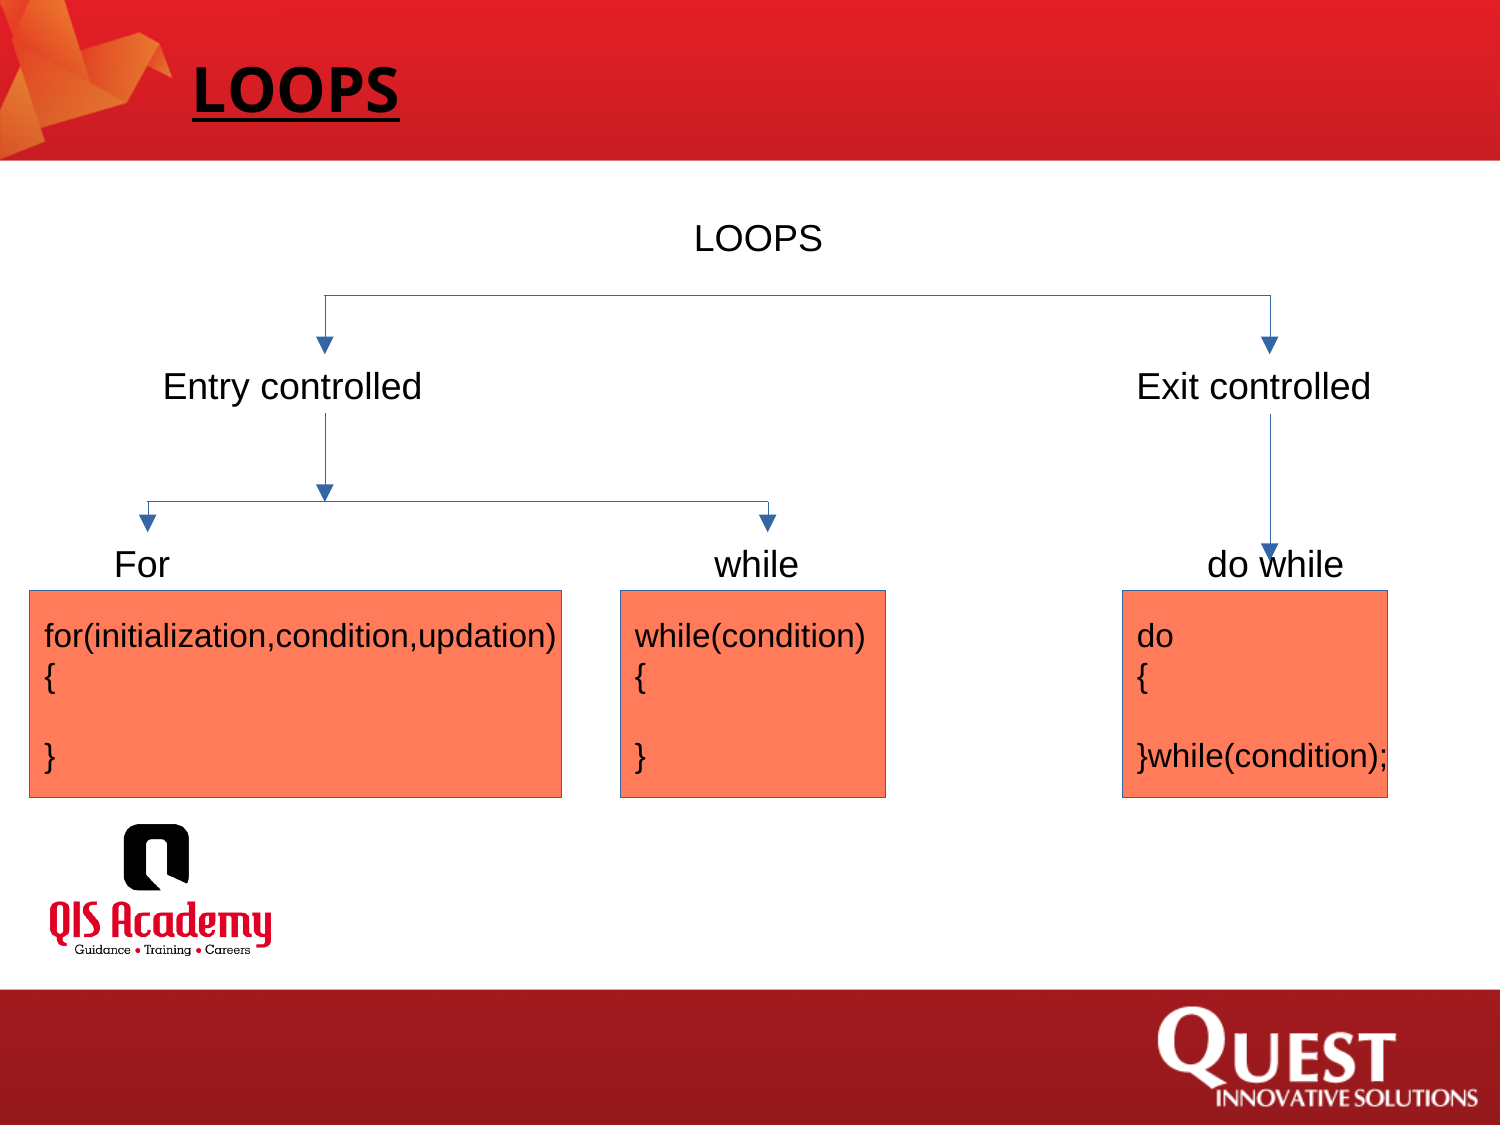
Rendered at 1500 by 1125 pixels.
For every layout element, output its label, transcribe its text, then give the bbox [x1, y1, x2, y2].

text_box while(condition) { } [620, 590, 886, 798]
text_box for(initialization,condition,updation) { } [29, 590, 562, 798]
text_box LOOPS [679, 206, 944, 267]
text_box Entry controlled Exit controlled [147, 354, 1388, 415]
title LOOPS [177, 0, 1500, 182]
picture [0, 0, 1500, 1125]
text_box do { }while(condition); [1122, 590, 1388, 798]
text_box For while do while [88, 532, 1477, 593]
